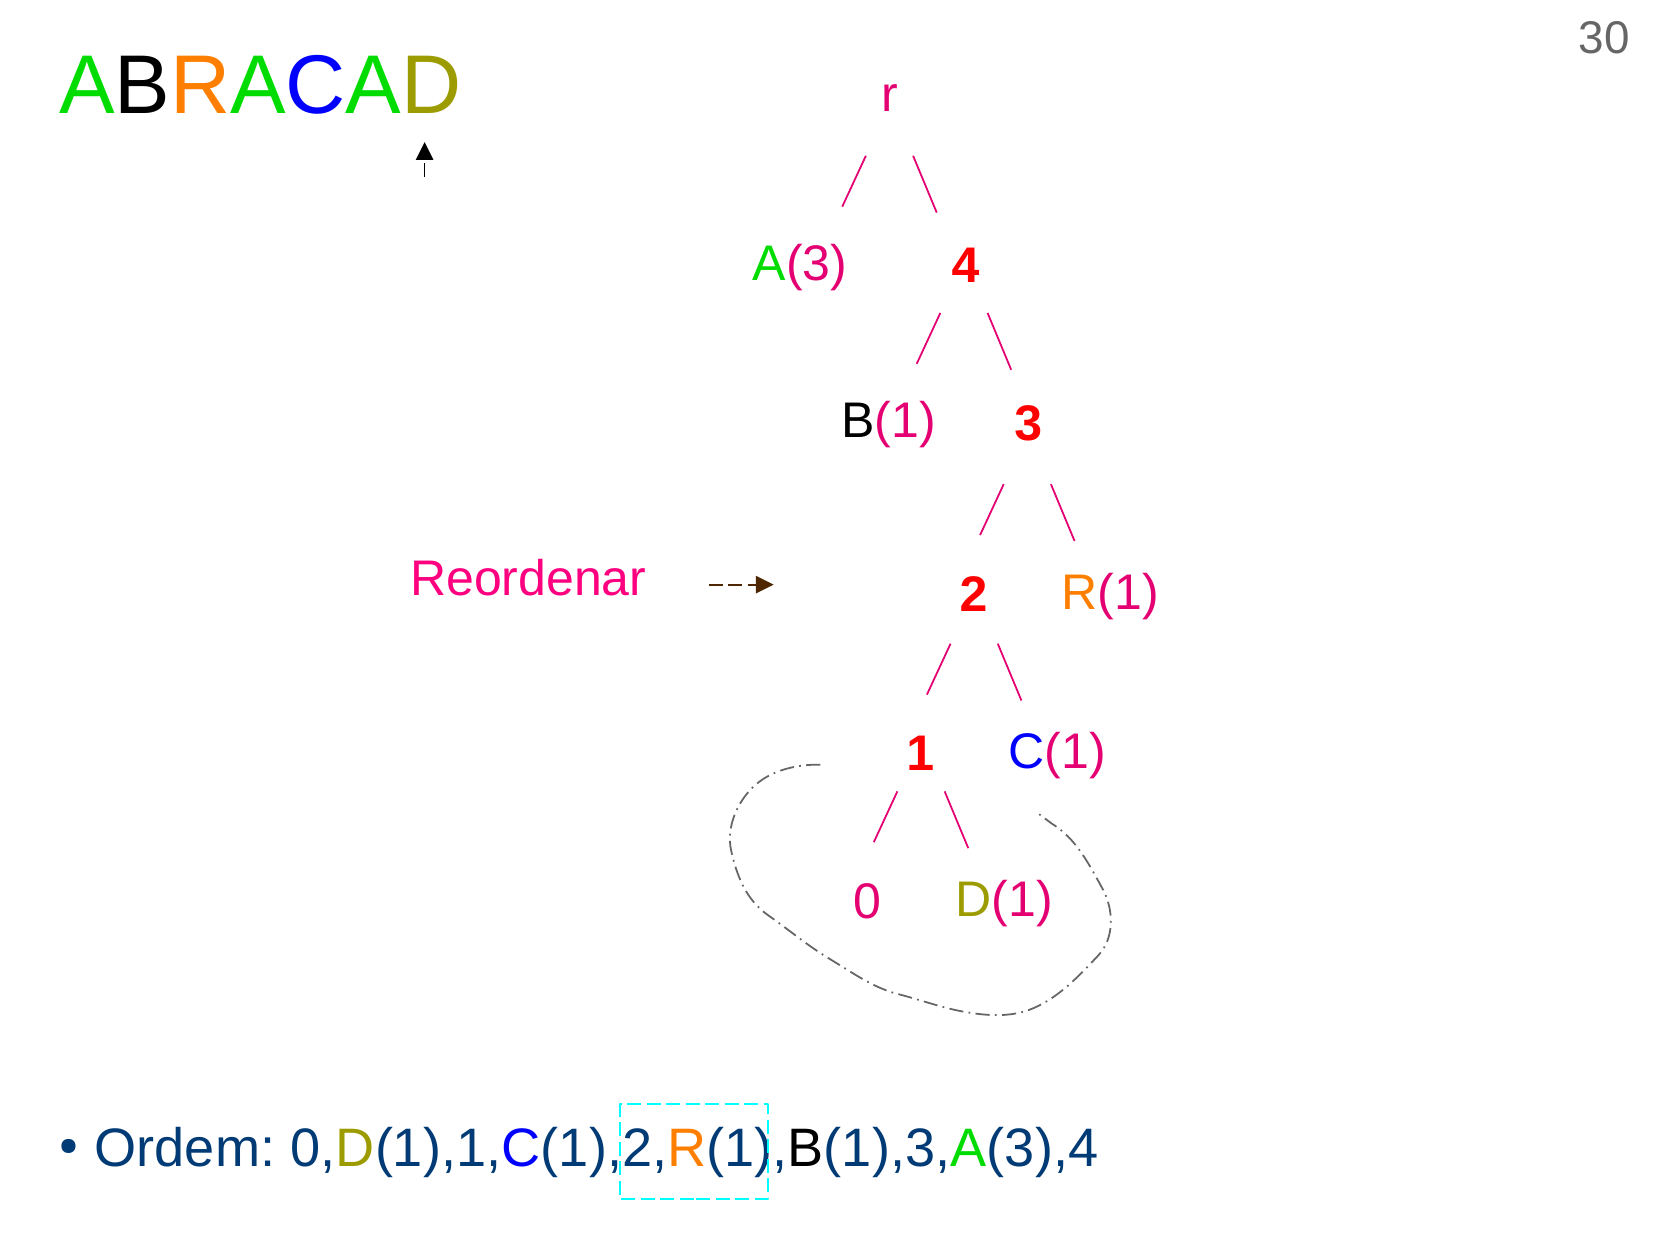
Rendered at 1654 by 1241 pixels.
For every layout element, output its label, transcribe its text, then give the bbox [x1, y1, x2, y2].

text_box 1 [891, 718, 945, 789]
list Ordem: 0,D(1),1,C(1),2,R(1),B(1),3,A(3),4 [59, 236, 1595, 1211]
text_box D(1) [940, 863, 1105, 949]
text_box A(3) [738, 228, 898, 299]
text_box r [866, 59, 914, 130]
text_box 3 [999, 387, 1053, 459]
text_box B(1) [826, 385, 977, 456]
text_box Reordenar [395, 543, 662, 614]
text_box 0 [838, 865, 892, 937]
text_box 2 [944, 558, 998, 630]
text_box R(1) [1047, 556, 1211, 642]
text_box C(1) [994, 715, 1158, 801]
title ABRACAD [59, 29, 1595, 148]
text_box 4 [936, 230, 990, 301]
